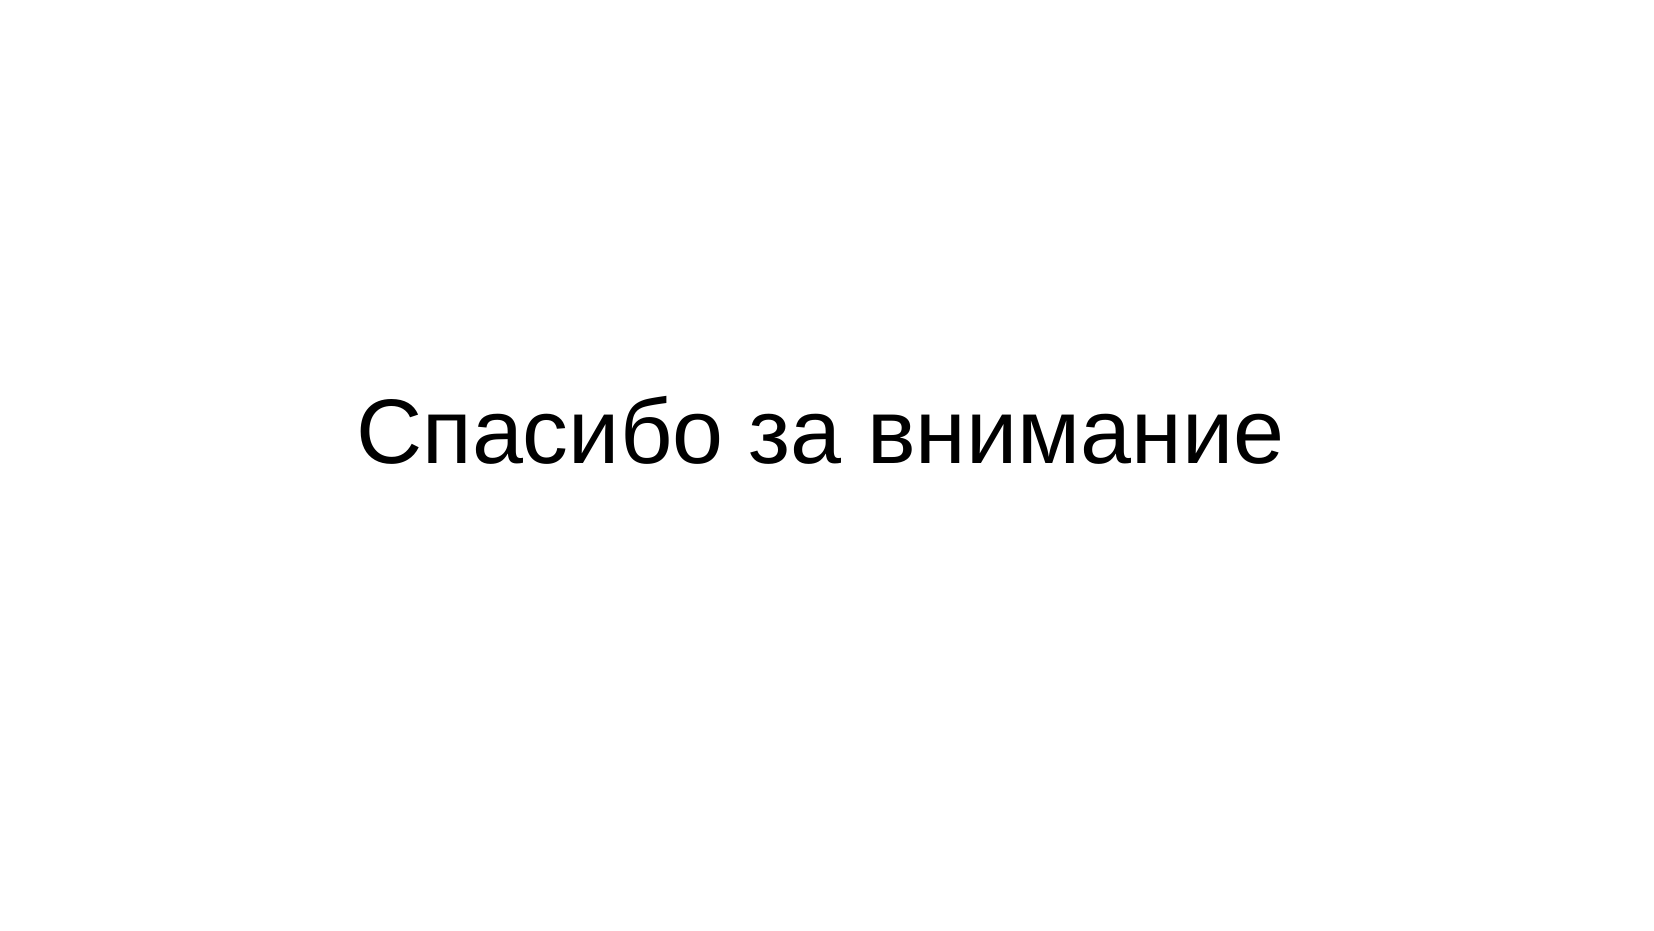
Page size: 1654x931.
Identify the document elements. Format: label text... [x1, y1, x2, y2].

title Спасибо за внимание [76, 354, 1565, 510]
